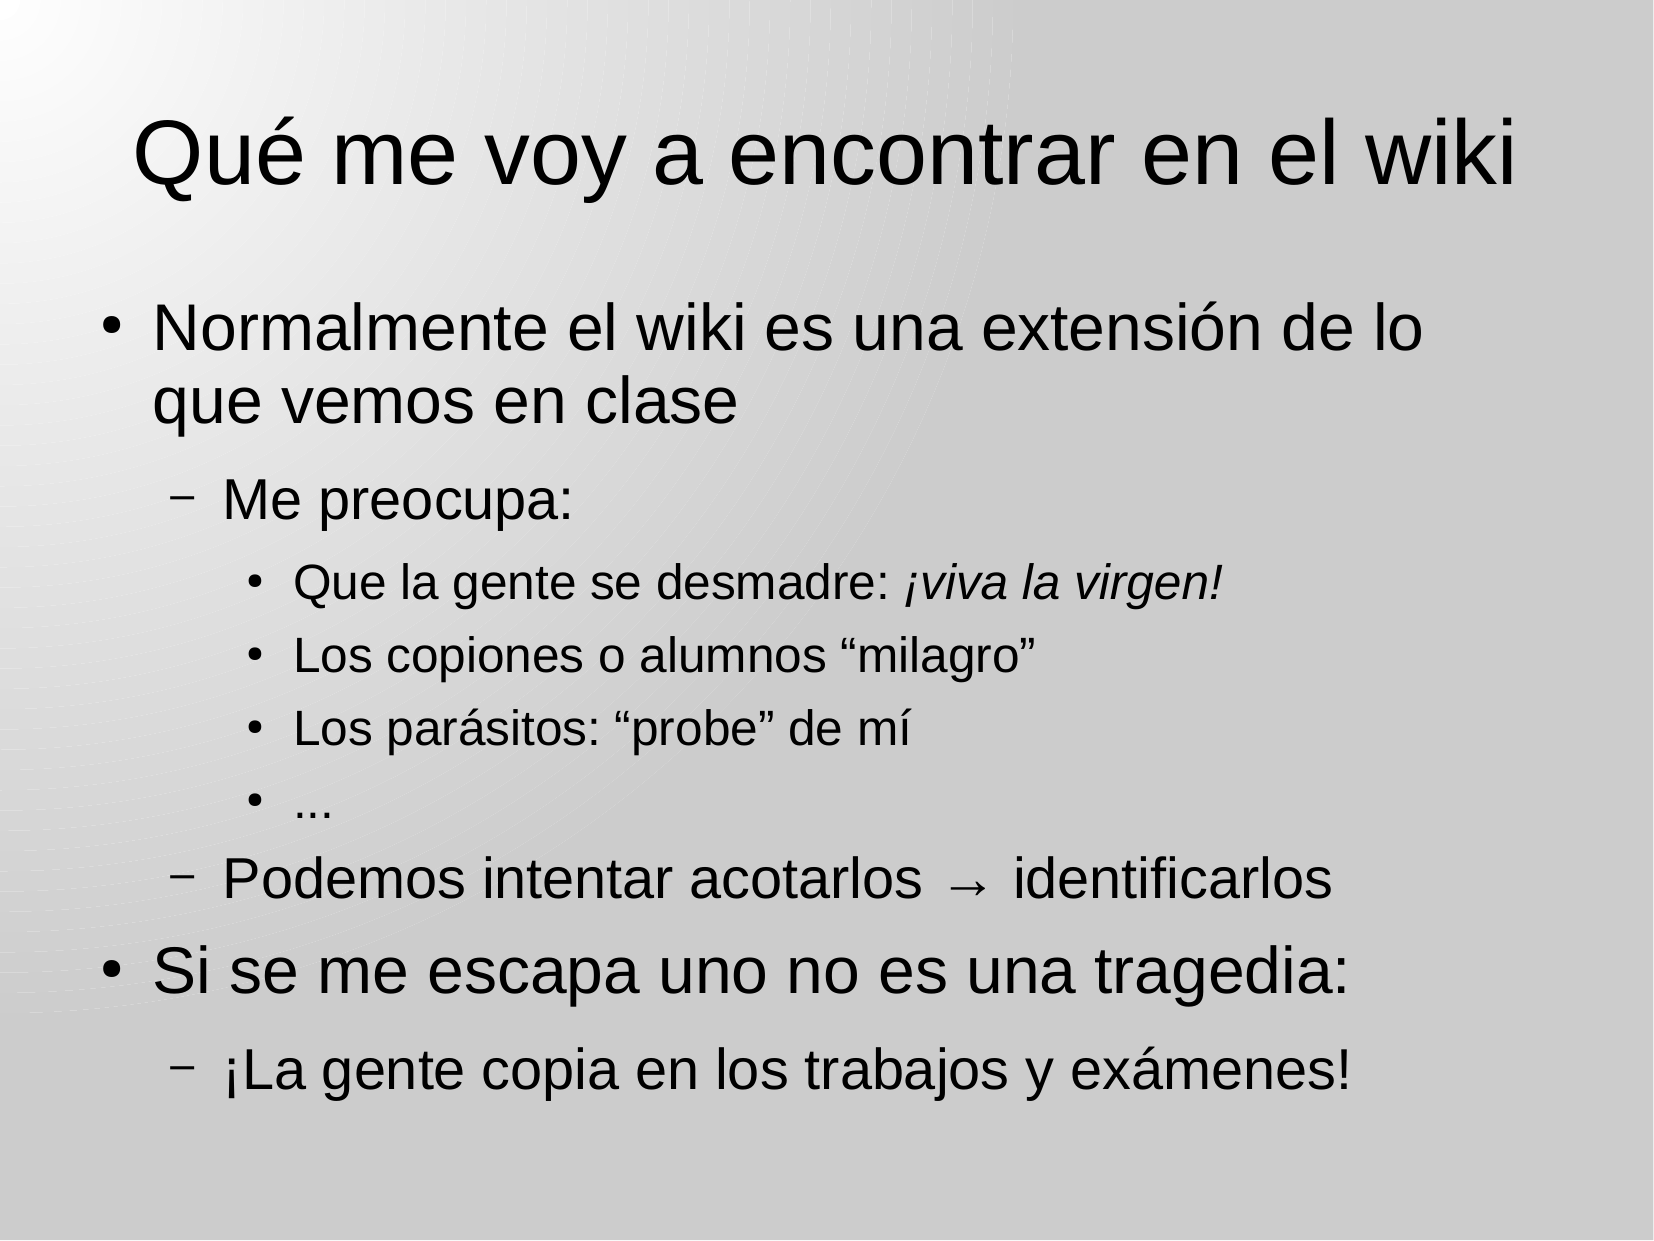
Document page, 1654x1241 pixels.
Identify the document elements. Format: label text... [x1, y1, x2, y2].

title Qué me voy a encontrar en el wiki [82, 49, 1571, 257]
list Normalmente el wiki es una extensión de lo que vemos en clase Me preocupa: Que la gente se desmadre: ¡viva la virgen! Los copiones o alumnos “milagro” Los parásitos: “probe” de mí ... Podemos intentar acotarlos → identificarlos Si se me escapa uno no es una tragedia: ¡La gente copia en los trabajos y exámenes! [82, 290, 1538, 1109]
